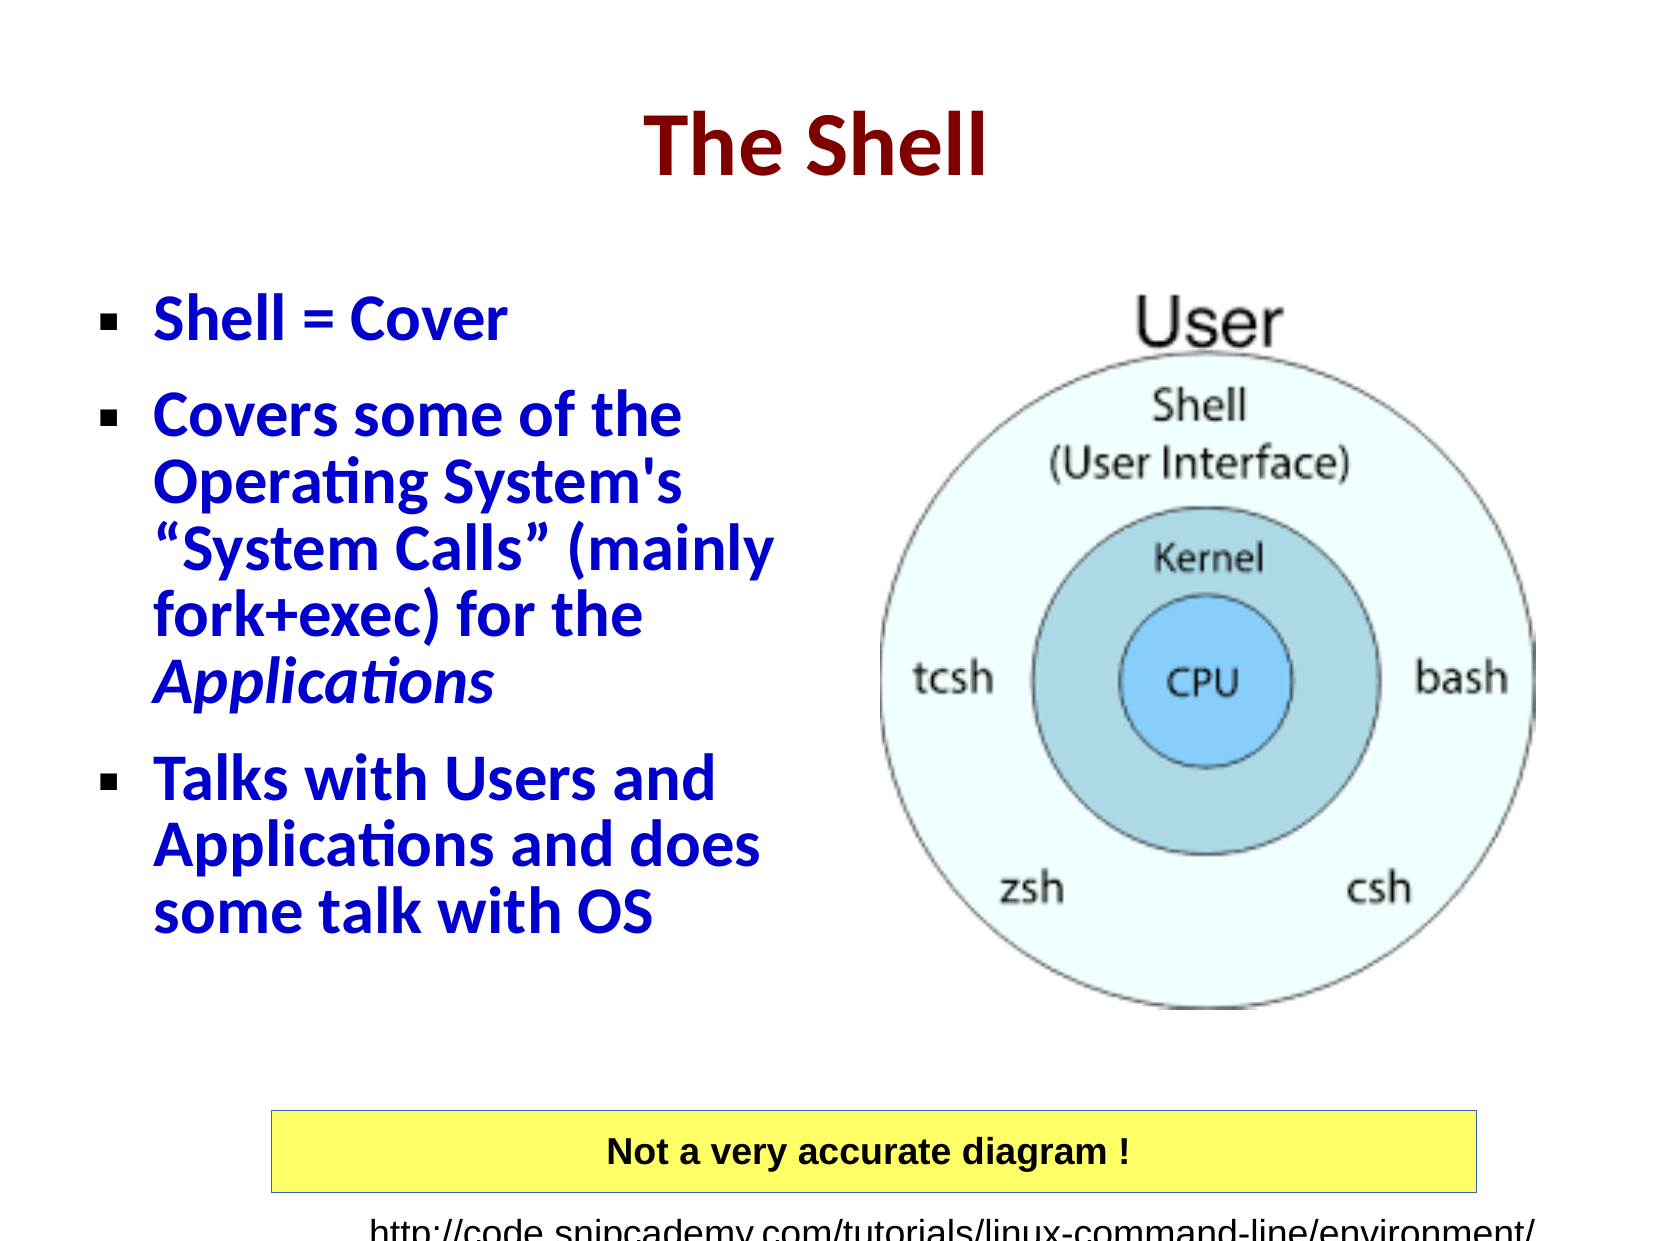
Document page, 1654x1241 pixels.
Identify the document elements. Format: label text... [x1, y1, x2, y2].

text_box Not a very accurate diagram ! [271, 1110, 1477, 1193]
text_box http://code.snipcademy.com/tutorials/linux-command-line/environment/shells [354, 1204, 1646, 1241]
list Shell = Cover Covers some of the Operating System's “System Calls” (mainly fork+exec) for the Applications Talks with Users and Applications and does some talk with OS [82, 290, 809, 1010]
title The Shell [82, 49, 1571, 257]
picture [880, 290, 1536, 1010]
